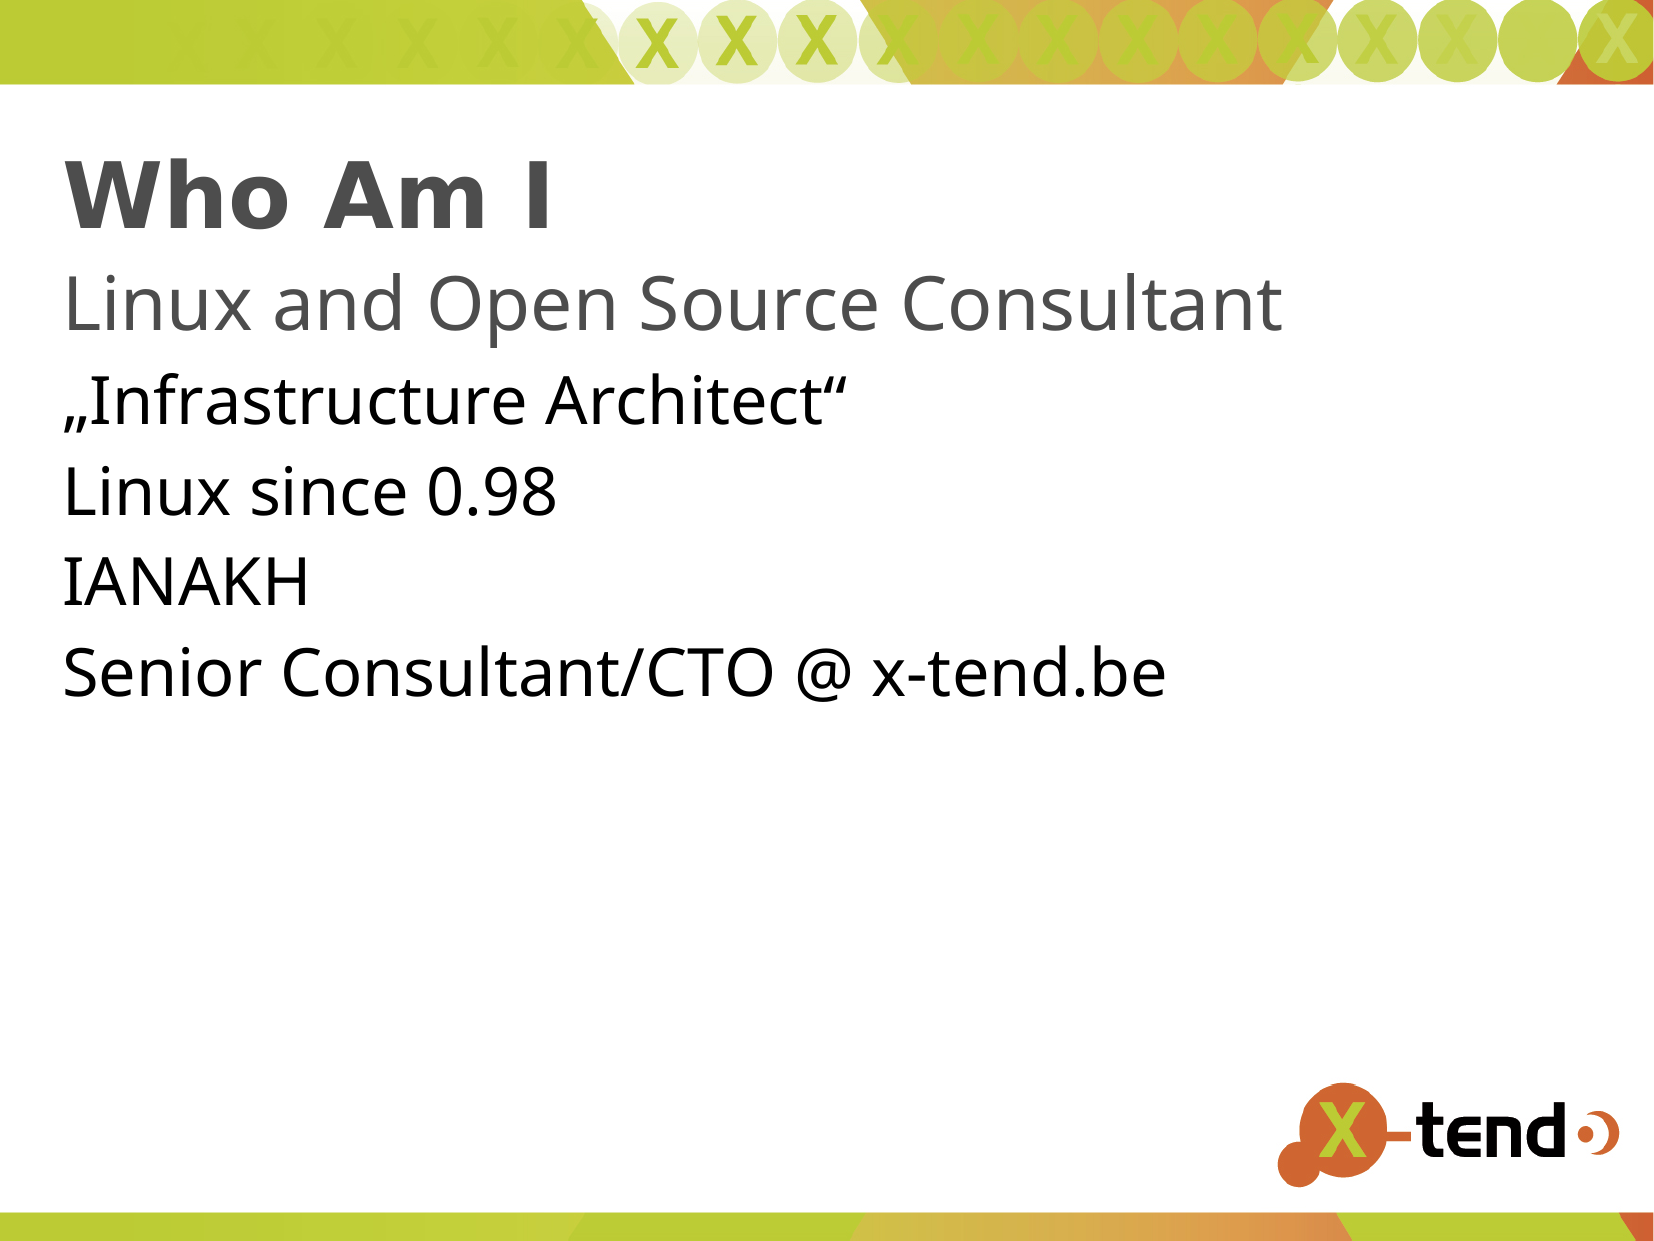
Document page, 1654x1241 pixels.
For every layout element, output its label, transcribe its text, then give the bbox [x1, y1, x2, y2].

text_box Who Am I Linux and Open Source Consultant „Infrastructure Architect“ Linux since 0.98 IANAKH Senior Consultant/CTO @ x-tend.be [47, 135, 1426, 1236]
picture [0, 0, 1654, 1241]
